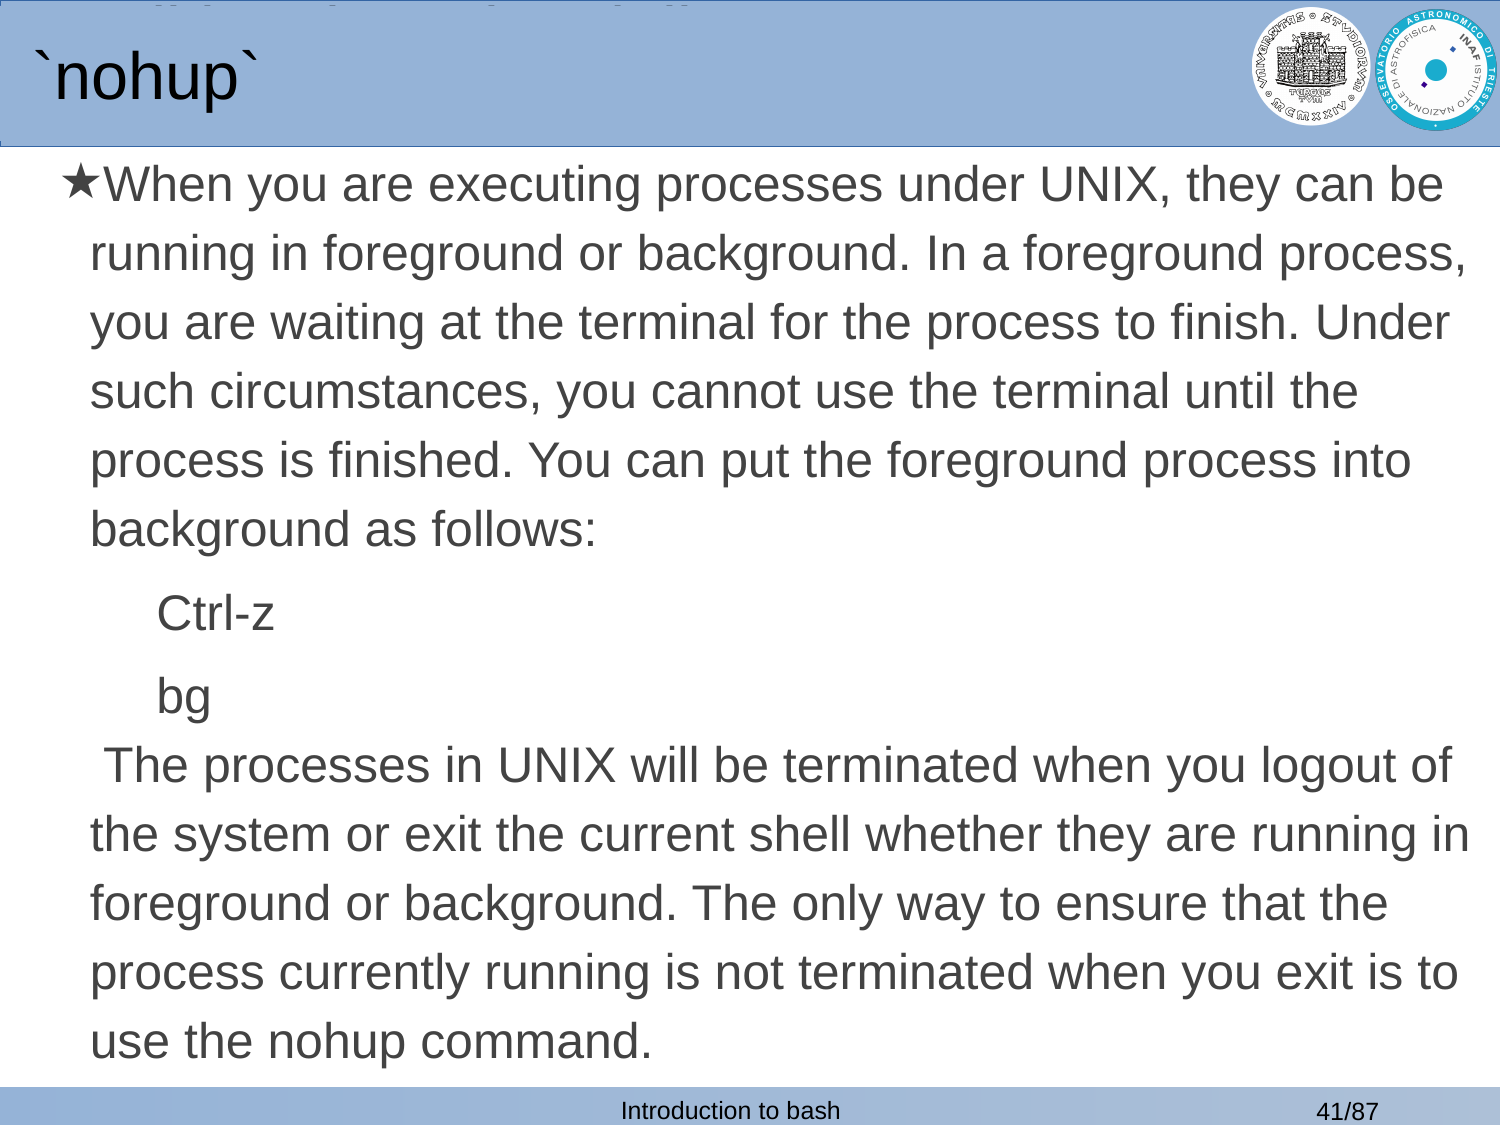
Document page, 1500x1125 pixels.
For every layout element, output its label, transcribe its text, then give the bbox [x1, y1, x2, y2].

text_box `nohup` [0, 5, 1232, 134]
list When you are executing processes under UNIX, they can be running in foreground or background. In a foreground process, you are waiting at the terminal for the process to finish. Under such circumstances, you cannot use the terminal until the process is finished. You can put the foreground process into background as follows: Ctrl-z bg The processes in UNIX will be terminated when you logout of the system or exit the current shell whether they are running in foreground or background. The only way to ensure that the process currently running is not terminated when you exit is to use the nohup command. [0, 134, 1500, 1012]
title Traditional service delivery [0, 0, 1500, 134]
